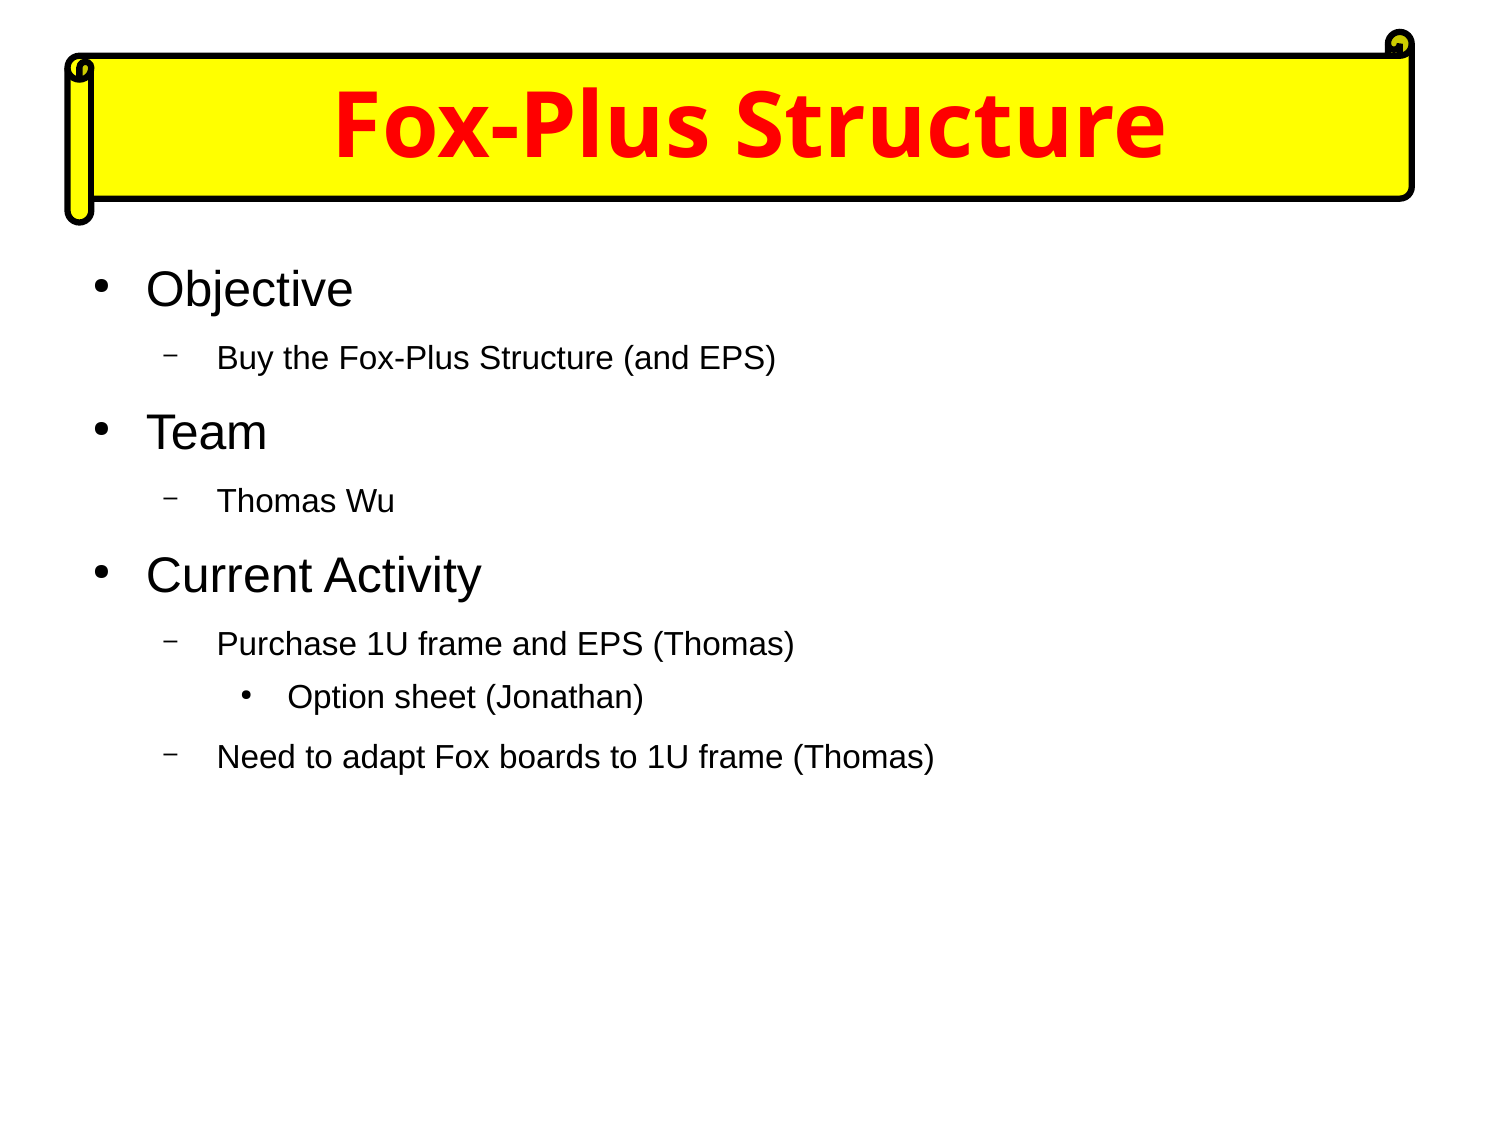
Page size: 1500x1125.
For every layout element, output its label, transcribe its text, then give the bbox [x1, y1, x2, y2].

text_box [72, 31, 1412, 58]
text_box Fox-Plus Structure [0, 58, 1500, 184]
list Objective Buy the Fox-Plus Structure (and EPS) Team Thomas Wu Current Activity Purchase 1U frame and EPS (Thomas) Option sheet (Jonathan) Need to adapt Fox boards to 1U frame (Thomas) [75, 263, 1425, 916]
text_box [67, 184, 1412, 223]
